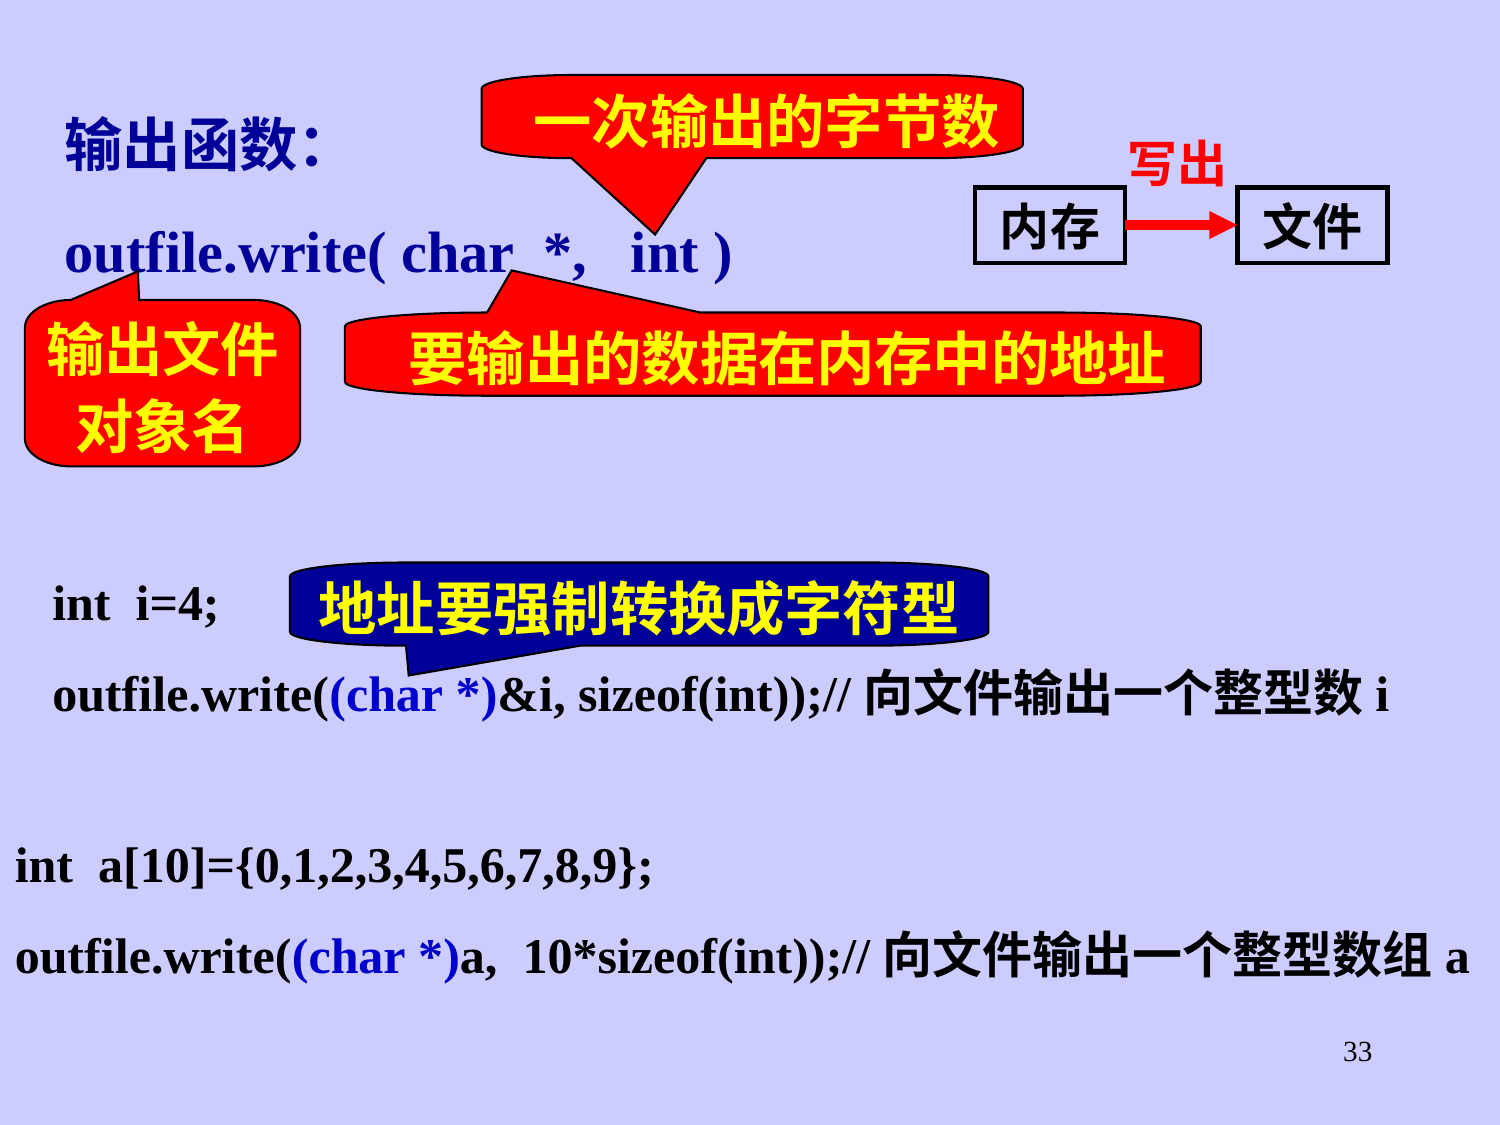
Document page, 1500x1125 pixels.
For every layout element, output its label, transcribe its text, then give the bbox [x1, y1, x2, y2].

text_box 输出文件对象名 [24, 271, 301, 467]
text_box 写出 [1112, 124, 1251, 201]
text_box 输出函数： outfile.write( char *, int ) [50, 99, 1076, 292]
text_box 地址要强制转换成字符型 [289, 562, 989, 676]
text_box int i=4; outfile.write((char *)&i, sizeof(int));//向文件输出一个整型数i [37, 562, 1450, 730]
text_box 文件 [1237, 187, 1388, 263]
text_box 要输出的数据在内存中的地址 [344, 270, 1201, 396]
text_box <编号> [1074, 1025, 1388, 1101]
text_box 内存 [975, 187, 1126, 263]
text_box int a[10]={0,1,2,3,4,5,6,7,8,9}; outfile.write((char *)a, 10*sizeof(int));//向文件输出一个整型数组a [0, 825, 1500, 992]
text_box 一次输出的字节数 [481, 75, 1023, 235]
